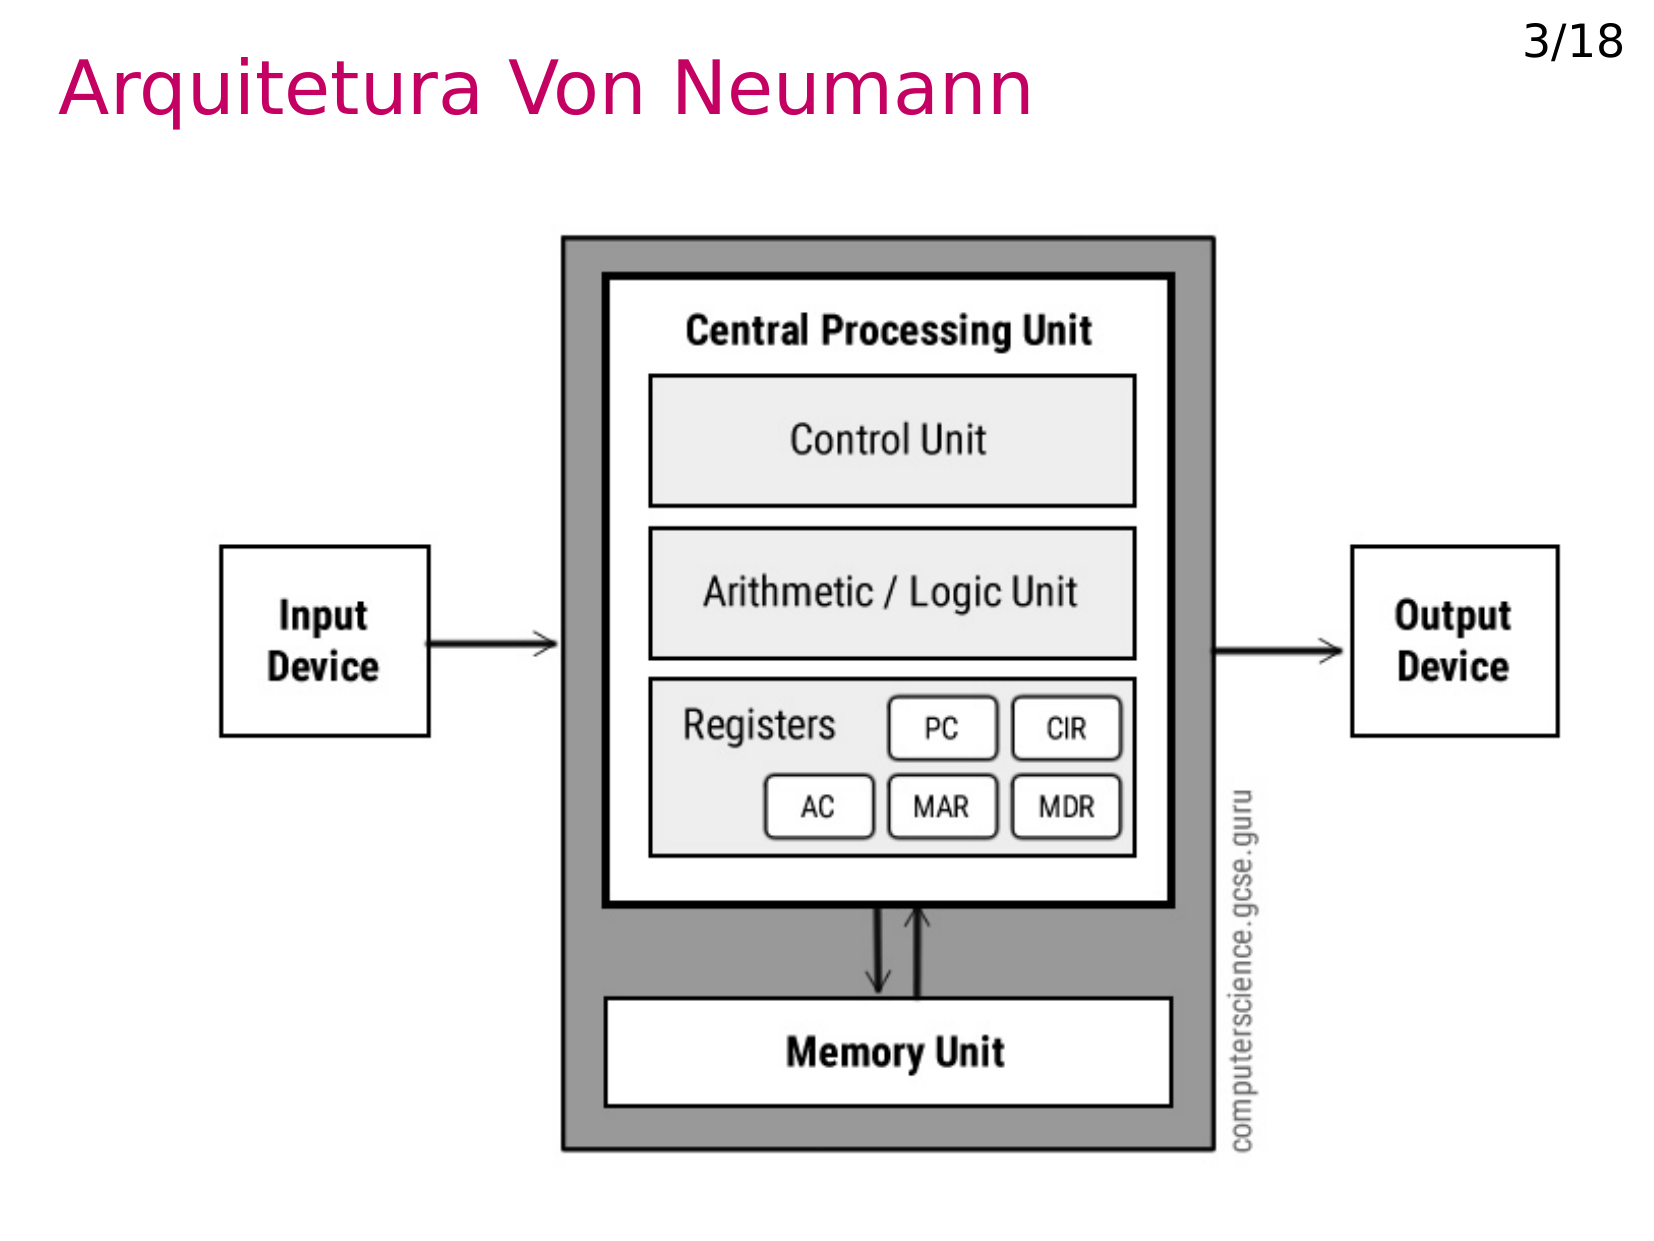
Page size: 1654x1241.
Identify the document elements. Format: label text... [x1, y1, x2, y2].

title Arquitetura Von Neumann [59, 29, 1625, 148]
picture [177, 191, 1601, 1189]
